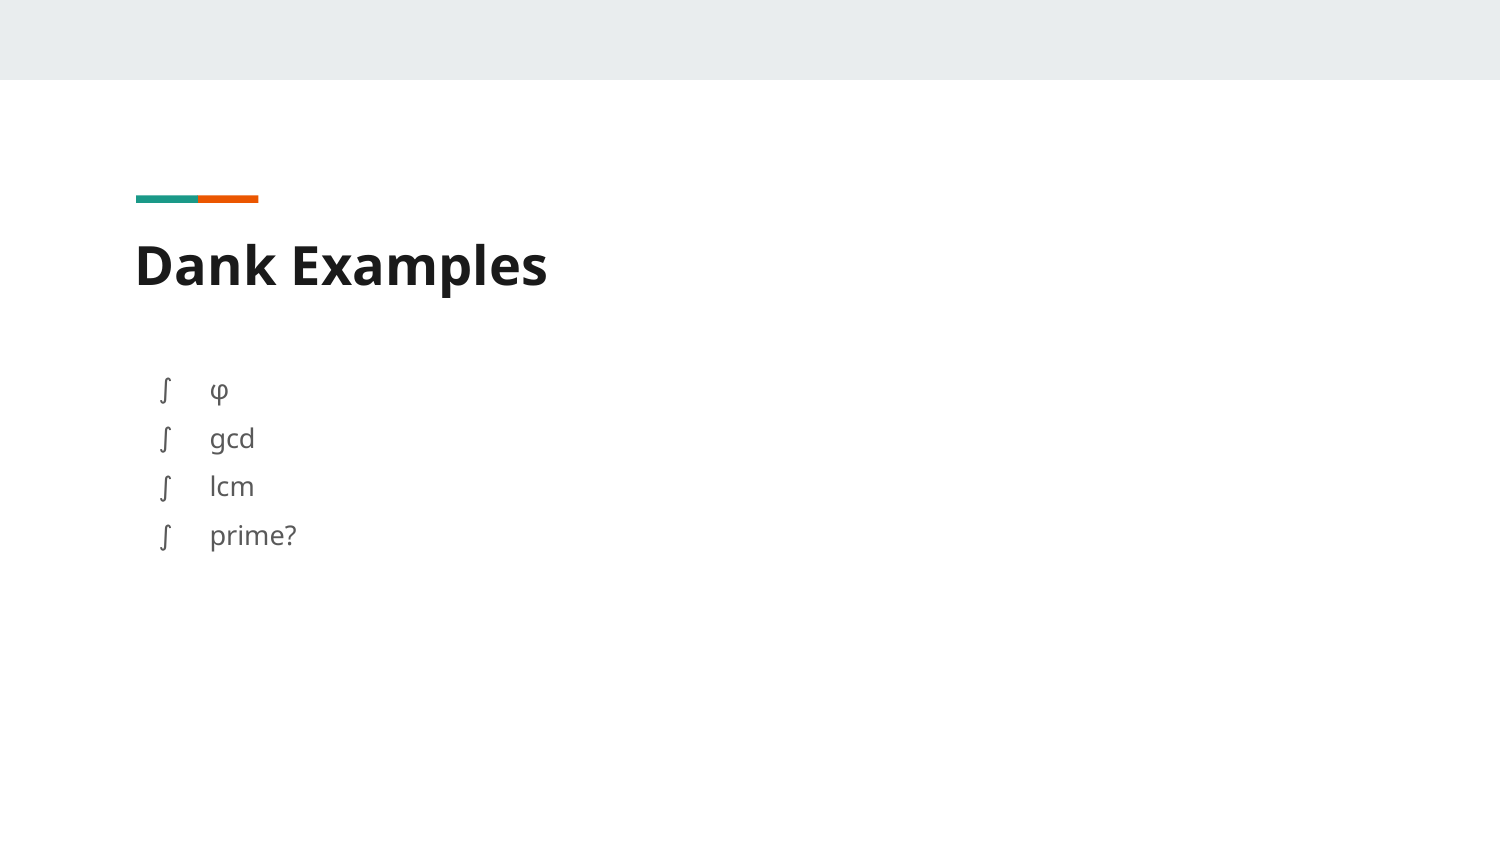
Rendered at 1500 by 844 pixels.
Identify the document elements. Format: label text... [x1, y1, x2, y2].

list φ gcd lcm prime? [119, 341, 1381, 712]
title Dank Examples [119, 216, 1381, 305]
